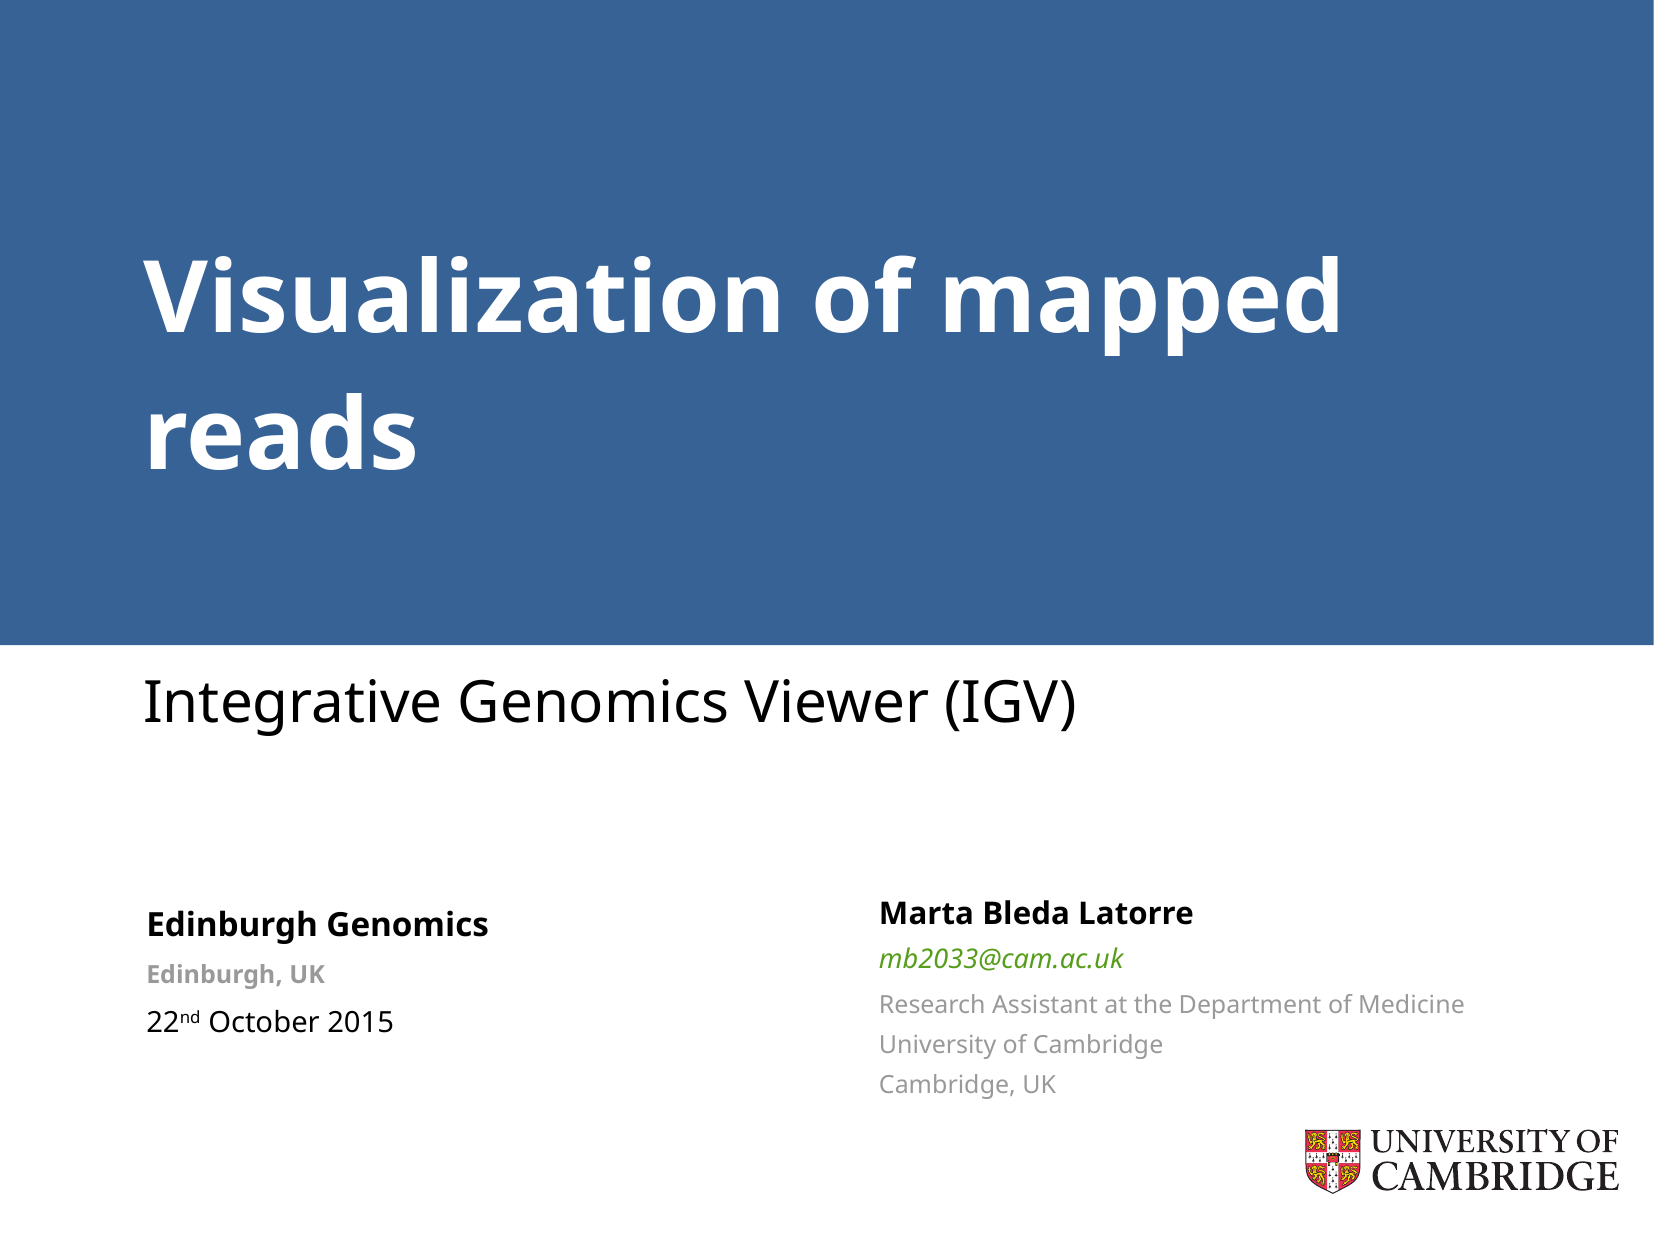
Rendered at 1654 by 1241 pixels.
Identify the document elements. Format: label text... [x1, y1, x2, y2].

title Visualization of mapped reads [143, 247, 1480, 478]
picture [1305, 1128, 1619, 1194]
list Integrative Genomics Viewer (IGV) [143, 659, 1599, 1241]
text_box Edinburgh Genomics Edinburgh, UK 22nd October 2015 [131, 893, 737, 1046]
